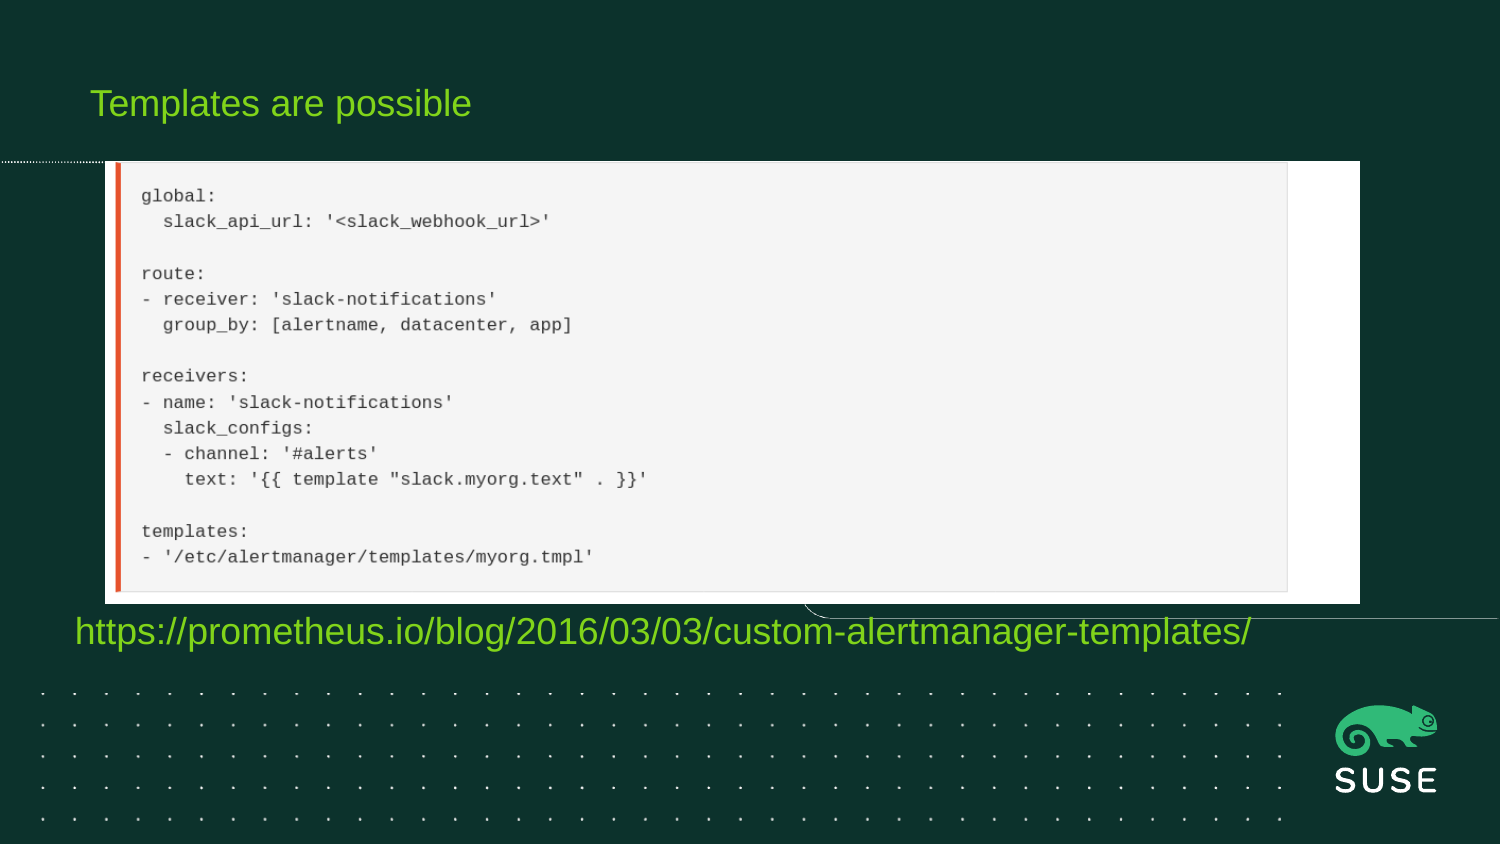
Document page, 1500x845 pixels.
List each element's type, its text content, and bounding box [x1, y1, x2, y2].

text_box https://prometheus.io/blog/2016/03/03/custom-alertmanager-templates/ [60, 603, 1268, 661]
picture [0, 161, 1499, 619]
text_box Templates are possible [75, 75, 1283, 132]
